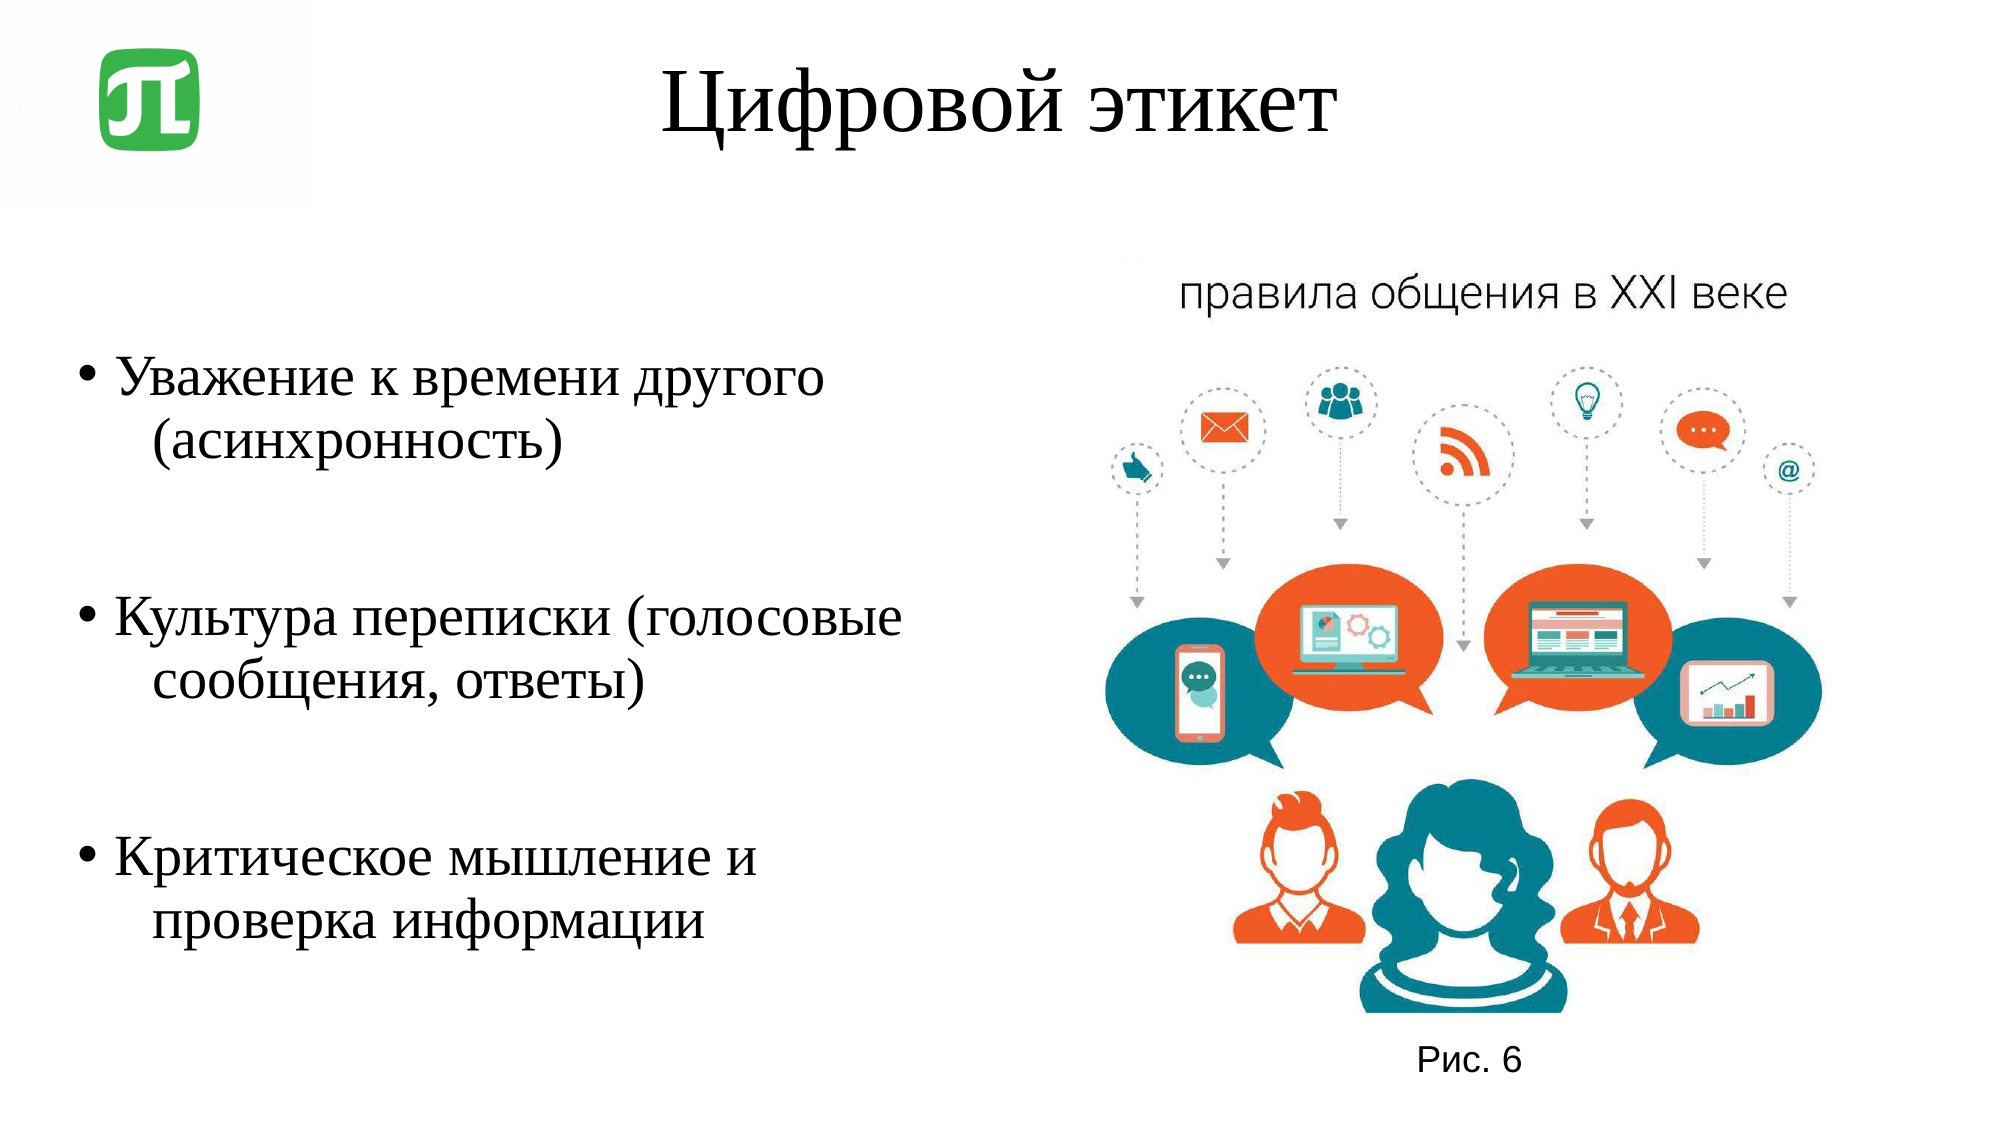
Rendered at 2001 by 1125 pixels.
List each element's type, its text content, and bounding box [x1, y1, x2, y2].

title Цифровой этикет [315, 0, 1863, 211]
list Уважение к времени другого (асинхронность) Культура переписки (голосовые сообщения, ответы) Критическое мышление и проверка информации [62, 337, 938, 1052]
picture [998, 262, 1951, 1013]
text_box Рис. 6 [1401, 1030, 1538, 1088]
picture [0, 0, 315, 211]
